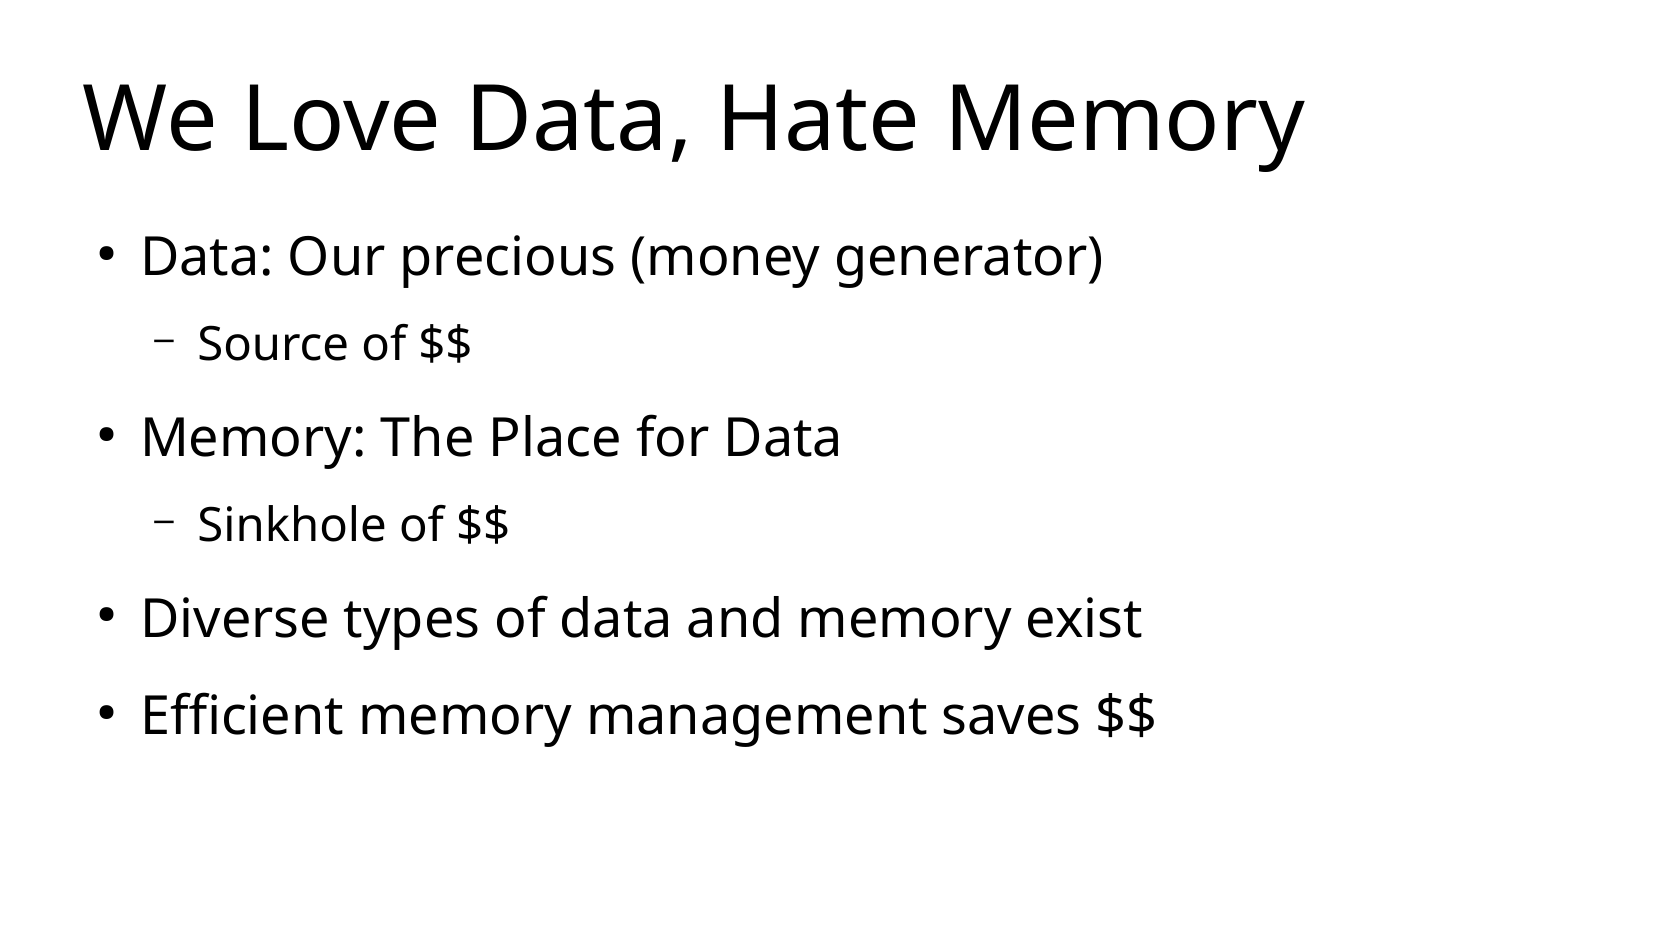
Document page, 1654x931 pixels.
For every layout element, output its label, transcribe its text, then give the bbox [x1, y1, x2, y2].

list Data: Our precious (money generator) Source of $$ Memory: The Place for Data Sinkhole of $$ Diverse types of data and memory exist Efficient memory management saves $$ [82, 217, 1571, 758]
title We Love Data, Hate Memory [82, 37, 1571, 193]
